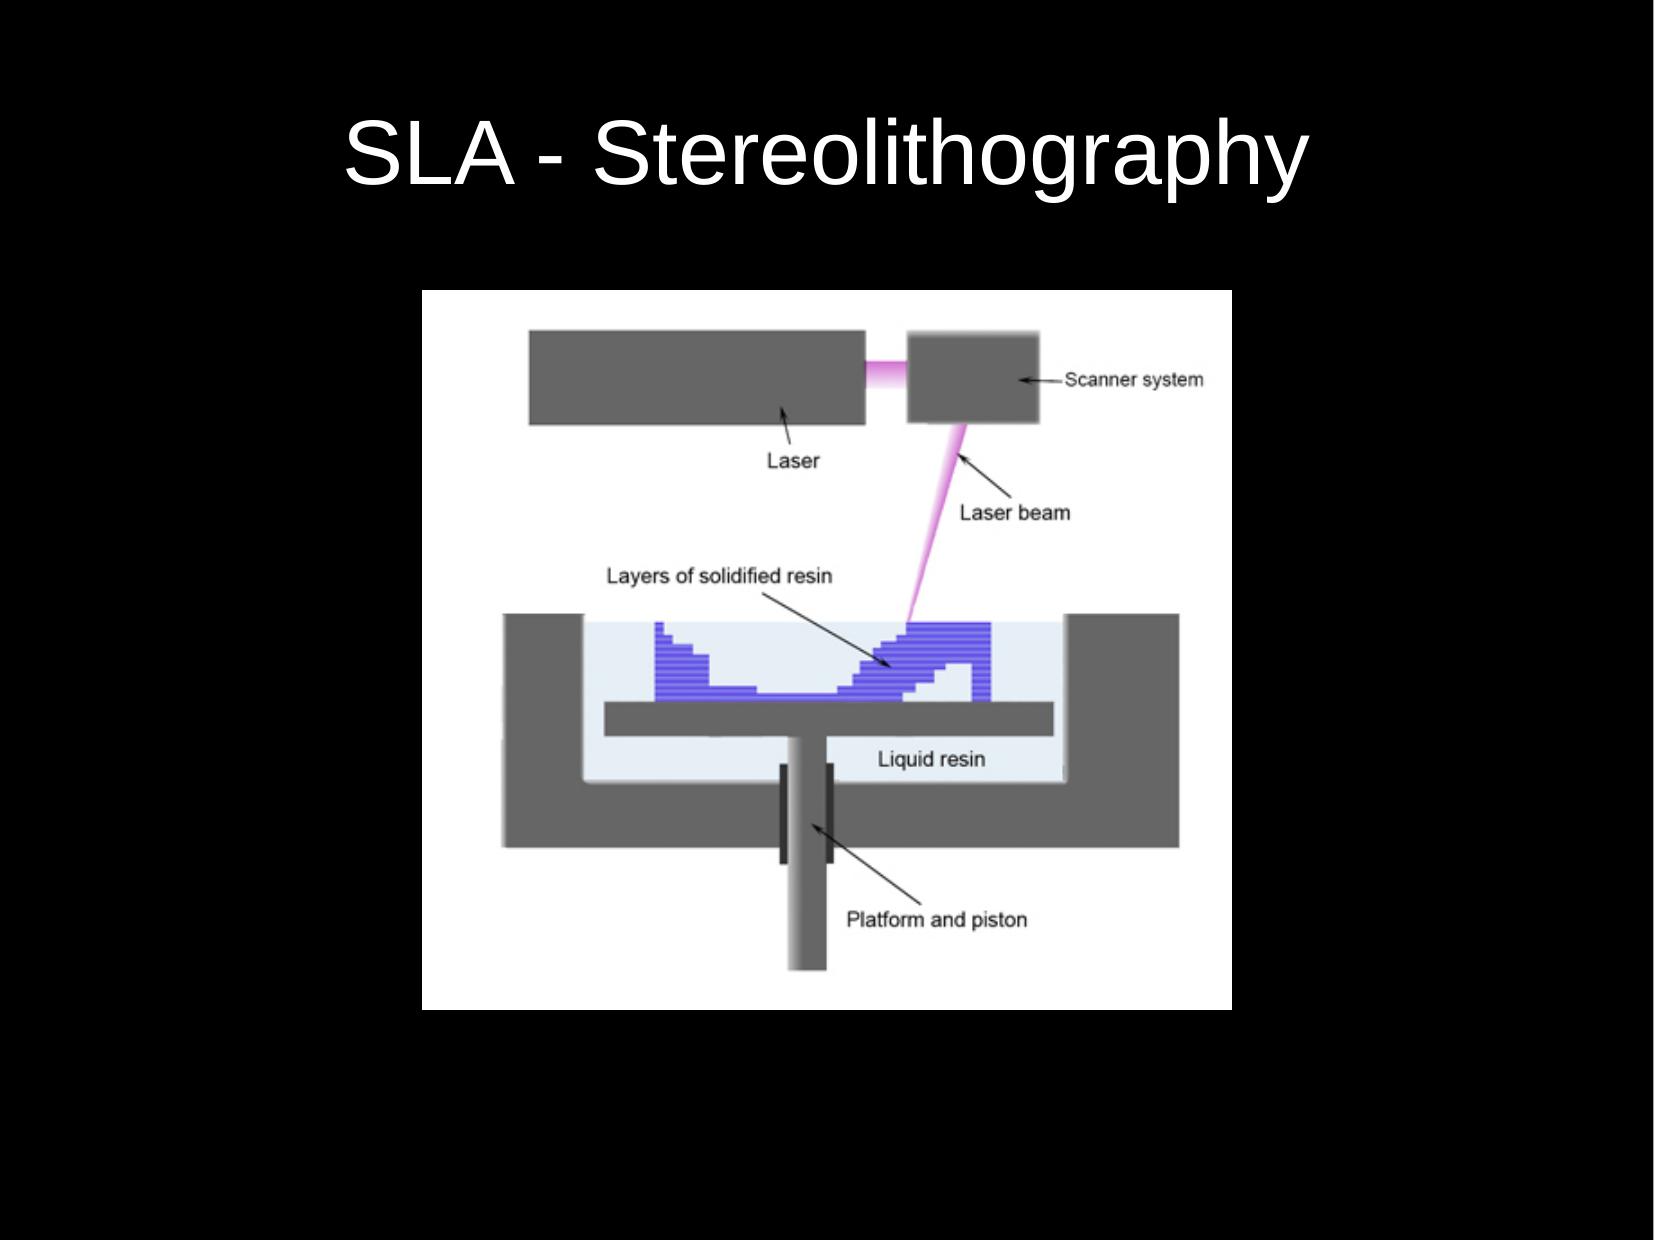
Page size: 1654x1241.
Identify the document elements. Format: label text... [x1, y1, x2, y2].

picture [422, 290, 1232, 1010]
title SLA - Stereolithography [82, 49, 1571, 257]
